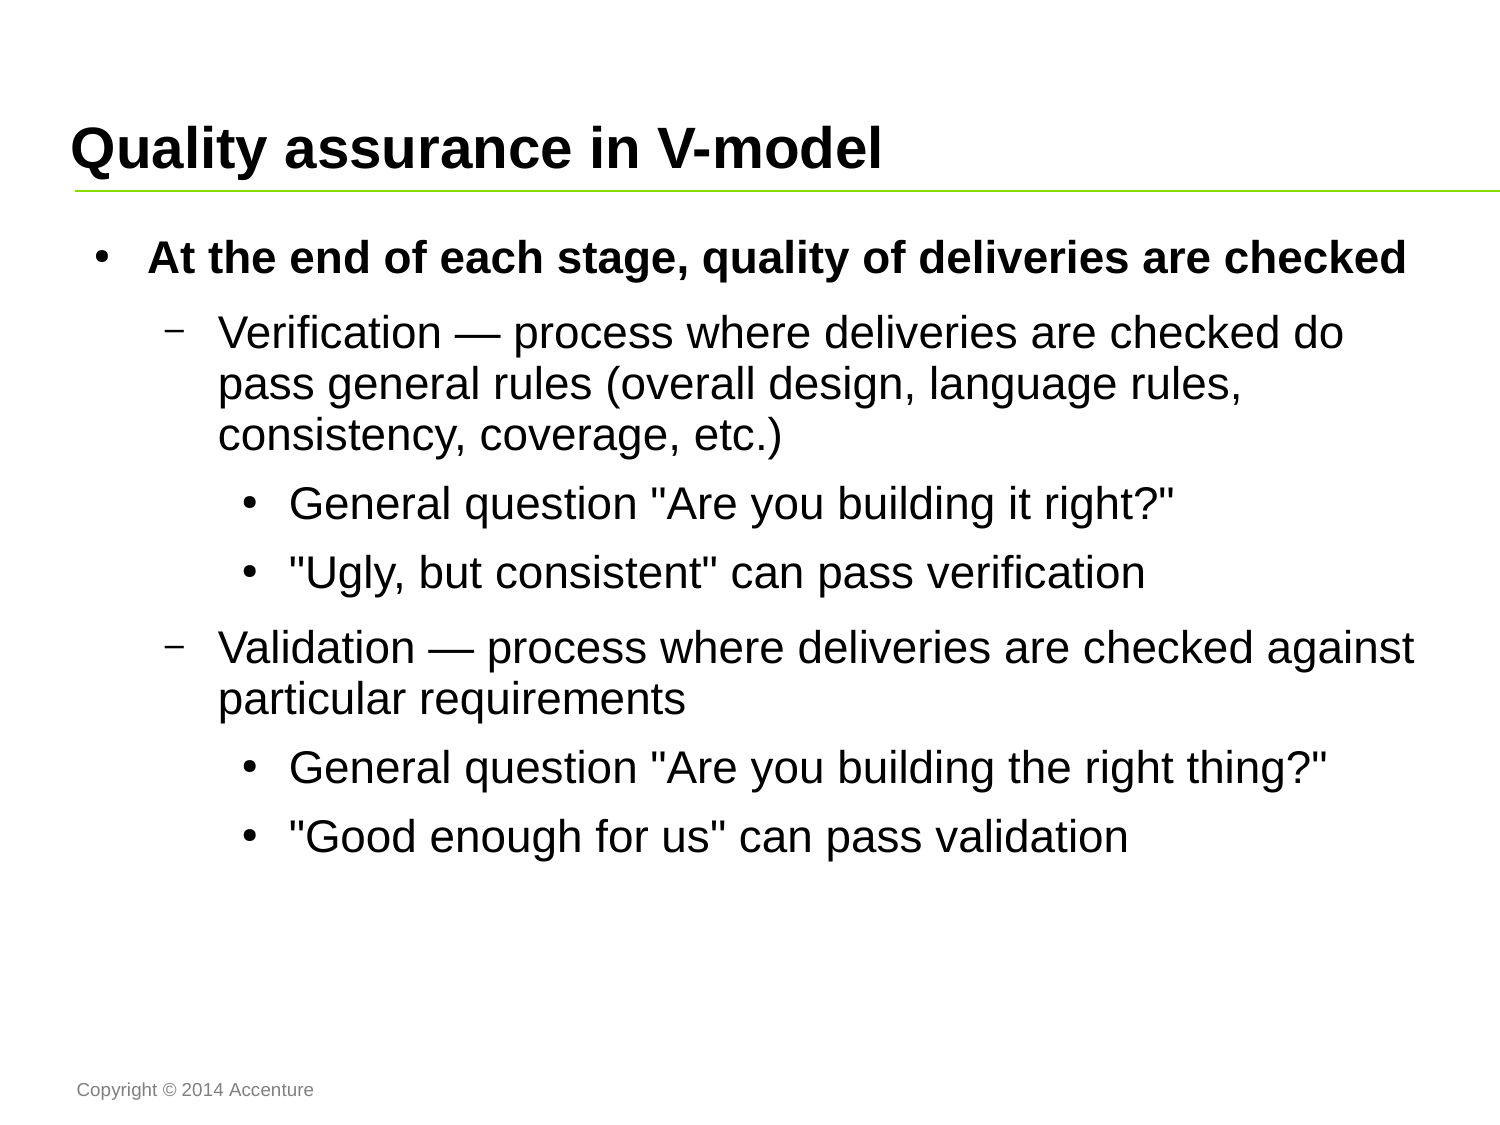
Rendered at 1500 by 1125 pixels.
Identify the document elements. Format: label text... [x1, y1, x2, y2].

list At the end of each stage, quality of deliveries are checked Verification — process where deliveries are checked do pass general rules (overall design, language rules, consistency, coverage, etc.) General question "Are you building it right?" "Ugly, but consistent" can pass verification Validation — process where deliveries are checked against particular requirements General question "Are you building the right thing?" "Good enough for us" can pass validation [76, 231, 1427, 1057]
title Quality assurance in V-model [70, 83, 1497, 213]
